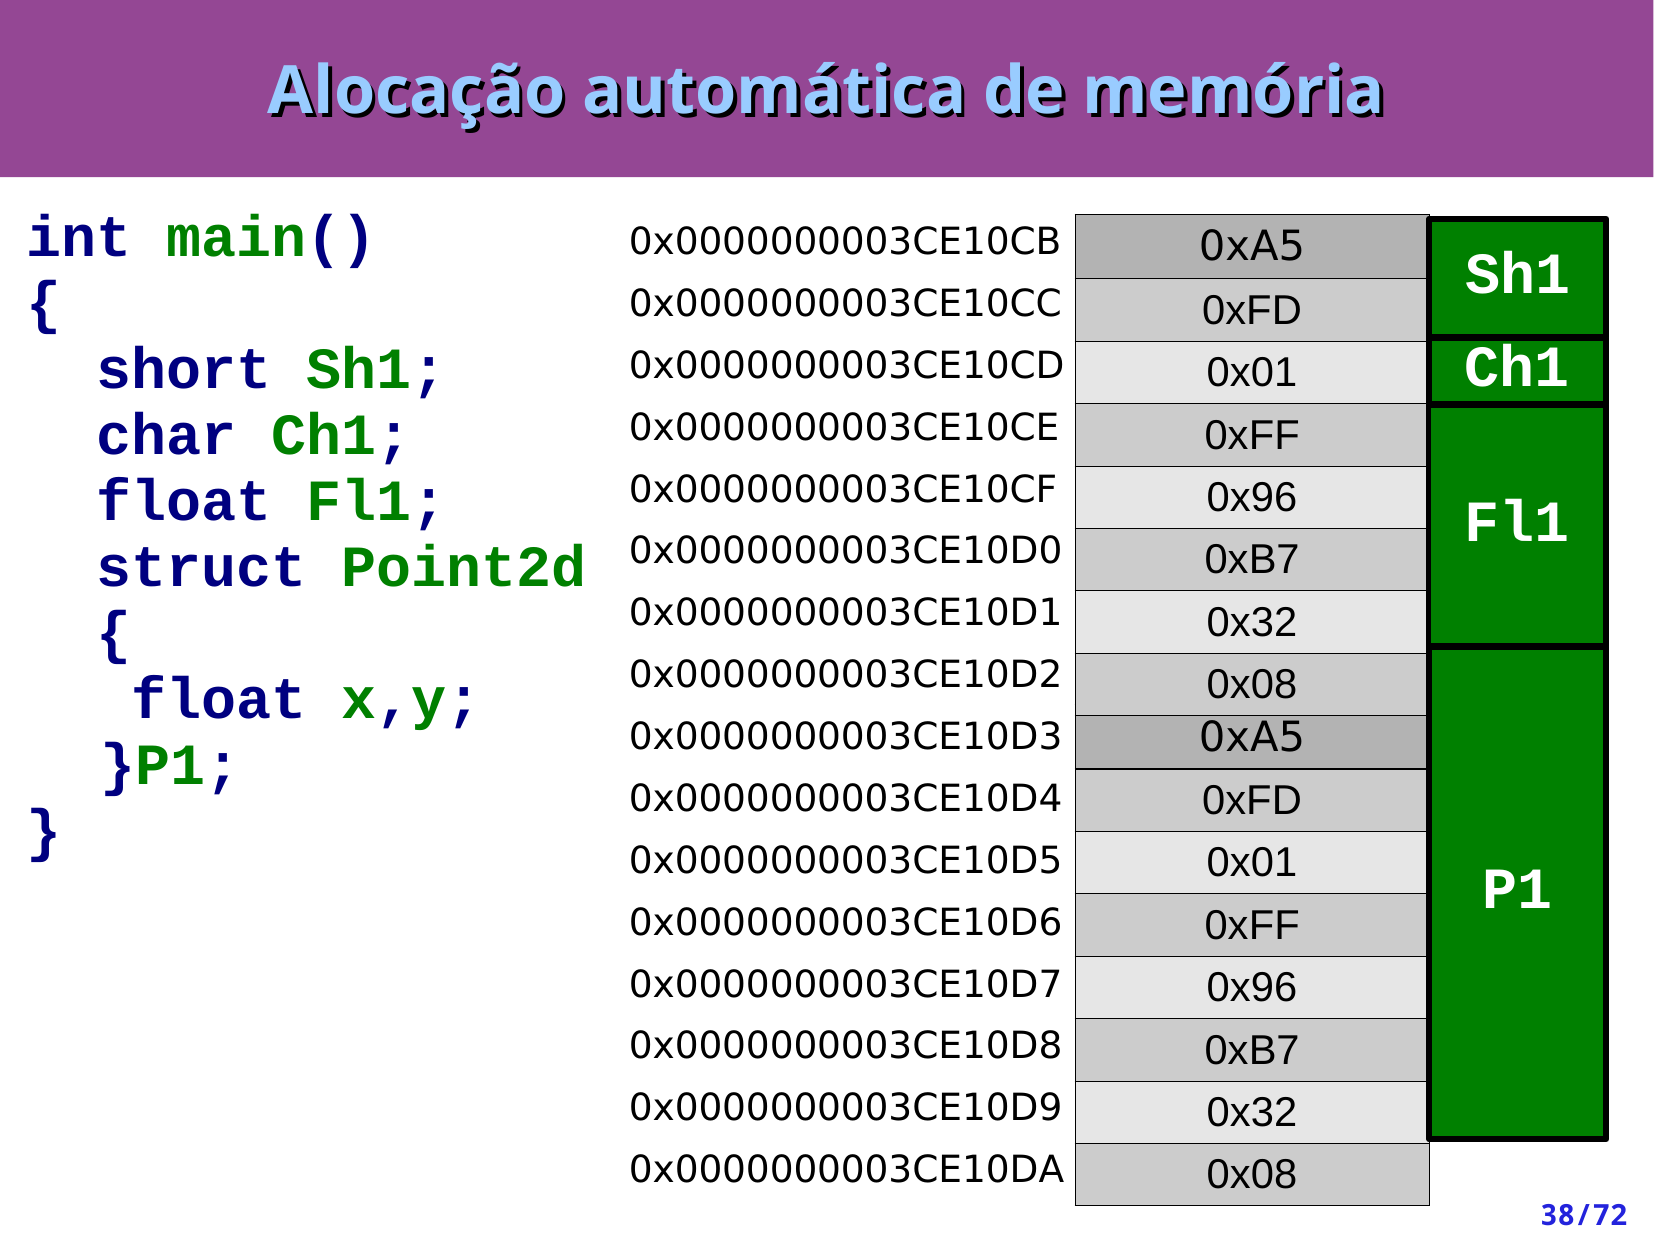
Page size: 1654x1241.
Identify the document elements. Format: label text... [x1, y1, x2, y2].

table_cell 0x96 [1076, 957, 1426, 1018]
table_cell 0x01 [1076, 342, 1426, 403]
table_cell 0x96 [1076, 467, 1426, 528]
table_cell 0xFD [1076, 770, 1426, 831]
text_box 0x0000000003CE10D3 [614, 707, 1104, 767]
text_box 0x0000000003CE10D4 [614, 769, 1117, 829]
text_box 0x0000000003CE10D2 [614, 645, 1117, 705]
table_cell 0x32 [1076, 591, 1426, 653]
text_box 0x0000000003CE10D6 [614, 893, 1117, 952]
text_box 0x0000000003CE10DA [614, 1140, 1117, 1200]
text_box Ch1 [1429, 337, 1607, 402]
text_box Sh1 [1429, 218, 1607, 335]
text_box P1 [1429, 647, 1607, 1140]
text_box 0x0000000003CE10D9 [614, 1078, 1117, 1138]
text_box Fl1 [1428, 404, 1606, 644]
table_cell 0x08 [1076, 1144, 1429, 1205]
text_box 0x0000000003CE10CF [614, 460, 1117, 519]
text_box int main() { short Sh1; char Ch1; float Fl1; struct Point2d { float x,y; }P1; } [11, 200, 609, 945]
table_cell 0x32 [1076, 1082, 1429, 1143]
text_box 0x0000000003CE10D0 [614, 521, 1117, 581]
table_cell 0xB7 [1076, 1019, 1426, 1081]
text_box 0x0000000003CE10D7 [614, 954, 1117, 1014]
text_box 0x0000000003CE10CD [614, 336, 1117, 396]
table_cell 0xFF [1076, 894, 1426, 956]
table_cell 0xFF [1076, 404, 1426, 466]
text_box 0x0000000003CE10D5 [614, 831, 1117, 891]
text_box 0x0000000003CE10CC [614, 274, 1117, 334]
table_header 0xA5 [1076, 716, 1426, 768]
table_header 0xA5 [1076, 215, 1429, 278]
table_cell 0xFD [1076, 279, 1426, 341]
text_box 0x0000000003CE10CE [614, 398, 1117, 457]
text_box 0x0000000003CE10CB [614, 212, 1110, 272]
table_cell 0x08 [1076, 654, 1426, 715]
table_cell 0x01 [1076, 832, 1426, 893]
text_box 0x0000000003CE10D8 [614, 1016, 1117, 1076]
title Alocação automática de memória [82, 0, 1571, 192]
text_box 0x0000000003CE10D1 [614, 583, 1117, 643]
table_cell 0xB7 [1076, 529, 1426, 590]
